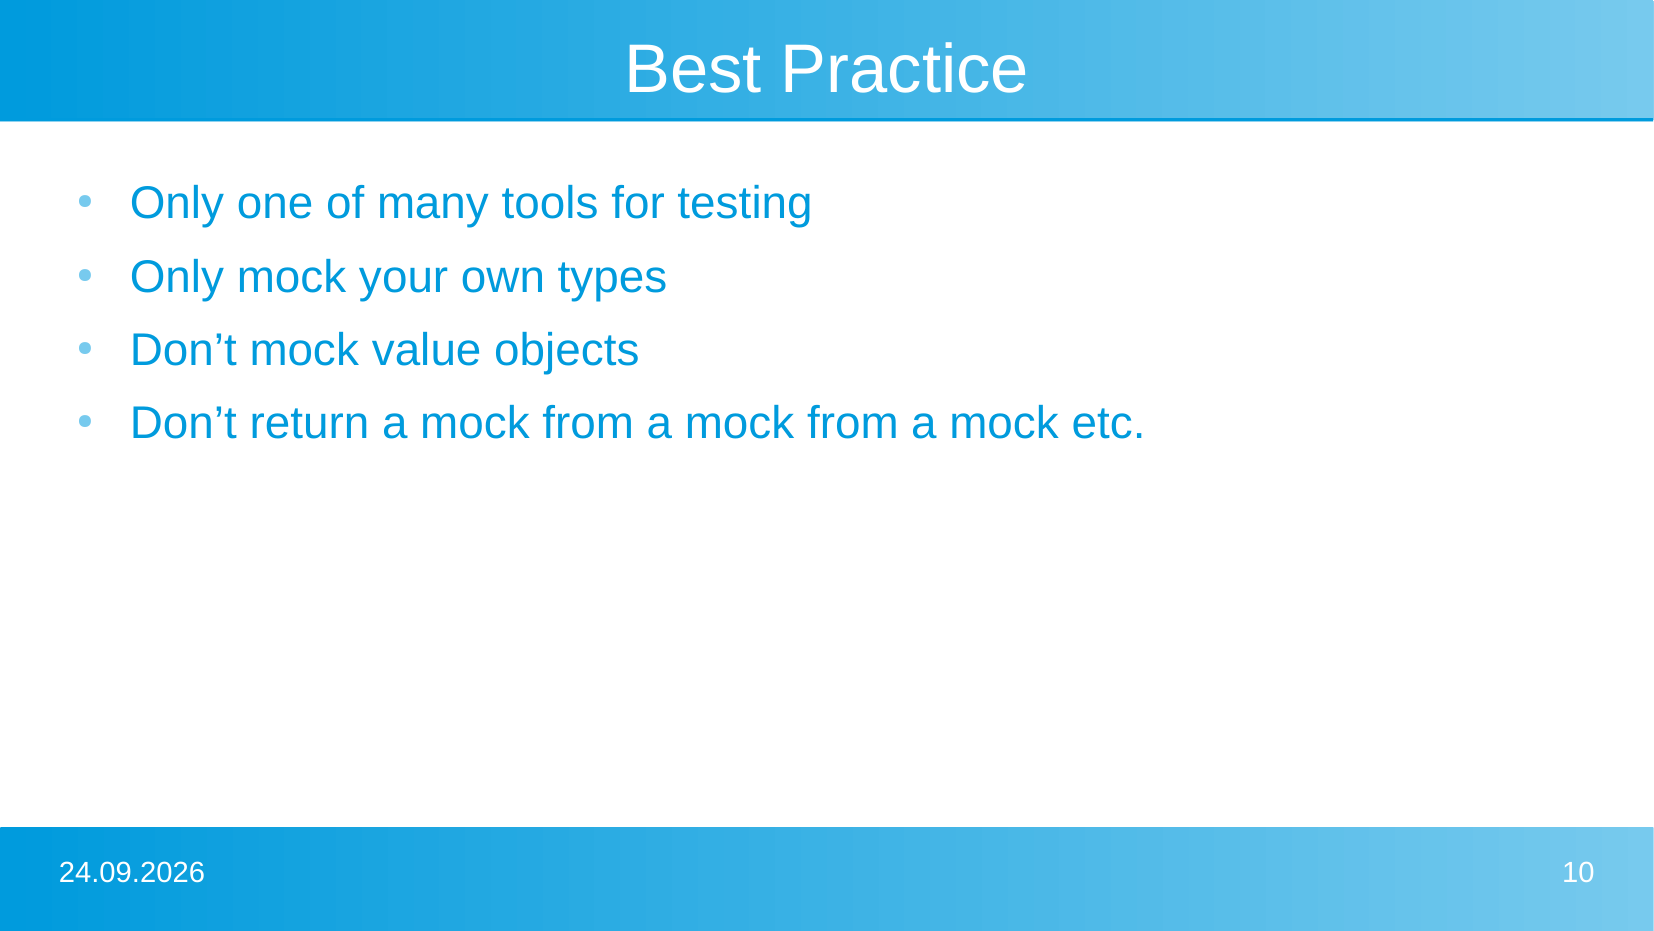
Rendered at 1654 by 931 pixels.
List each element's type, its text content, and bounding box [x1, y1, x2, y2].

title Best Practice [59, 29, 1595, 108]
list Only one of many tools for testing Only mock your own types Don’t mock value objects Don’t return a mock from a mock from a mock etc. [59, 177, 1595, 768]
